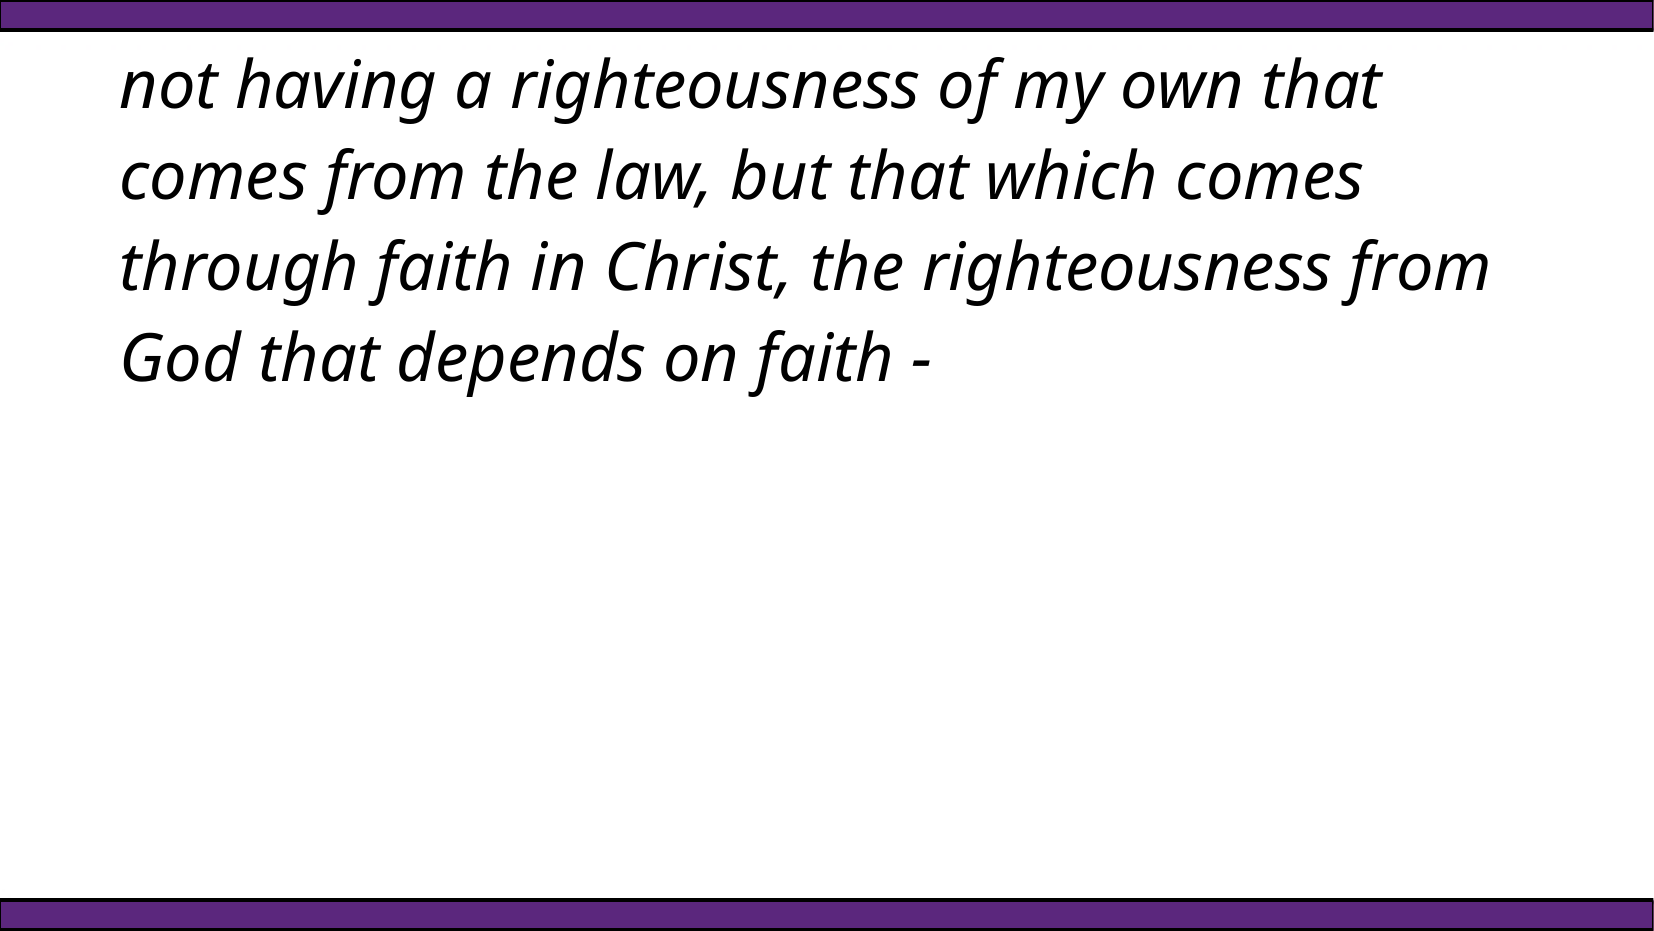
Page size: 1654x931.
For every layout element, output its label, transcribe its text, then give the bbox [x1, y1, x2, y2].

text_box not having a righteousness of my own that comes from the law, but that which comes through faith in Christ, the righteousness from God that depends on faith - [105, 30, 1546, 400]
text_box [0, 0, 1654, 31]
text_box [105, 255, 1531, 348]
picture [0, 31, 1654, 900]
text_box [0, 900, 1654, 931]
